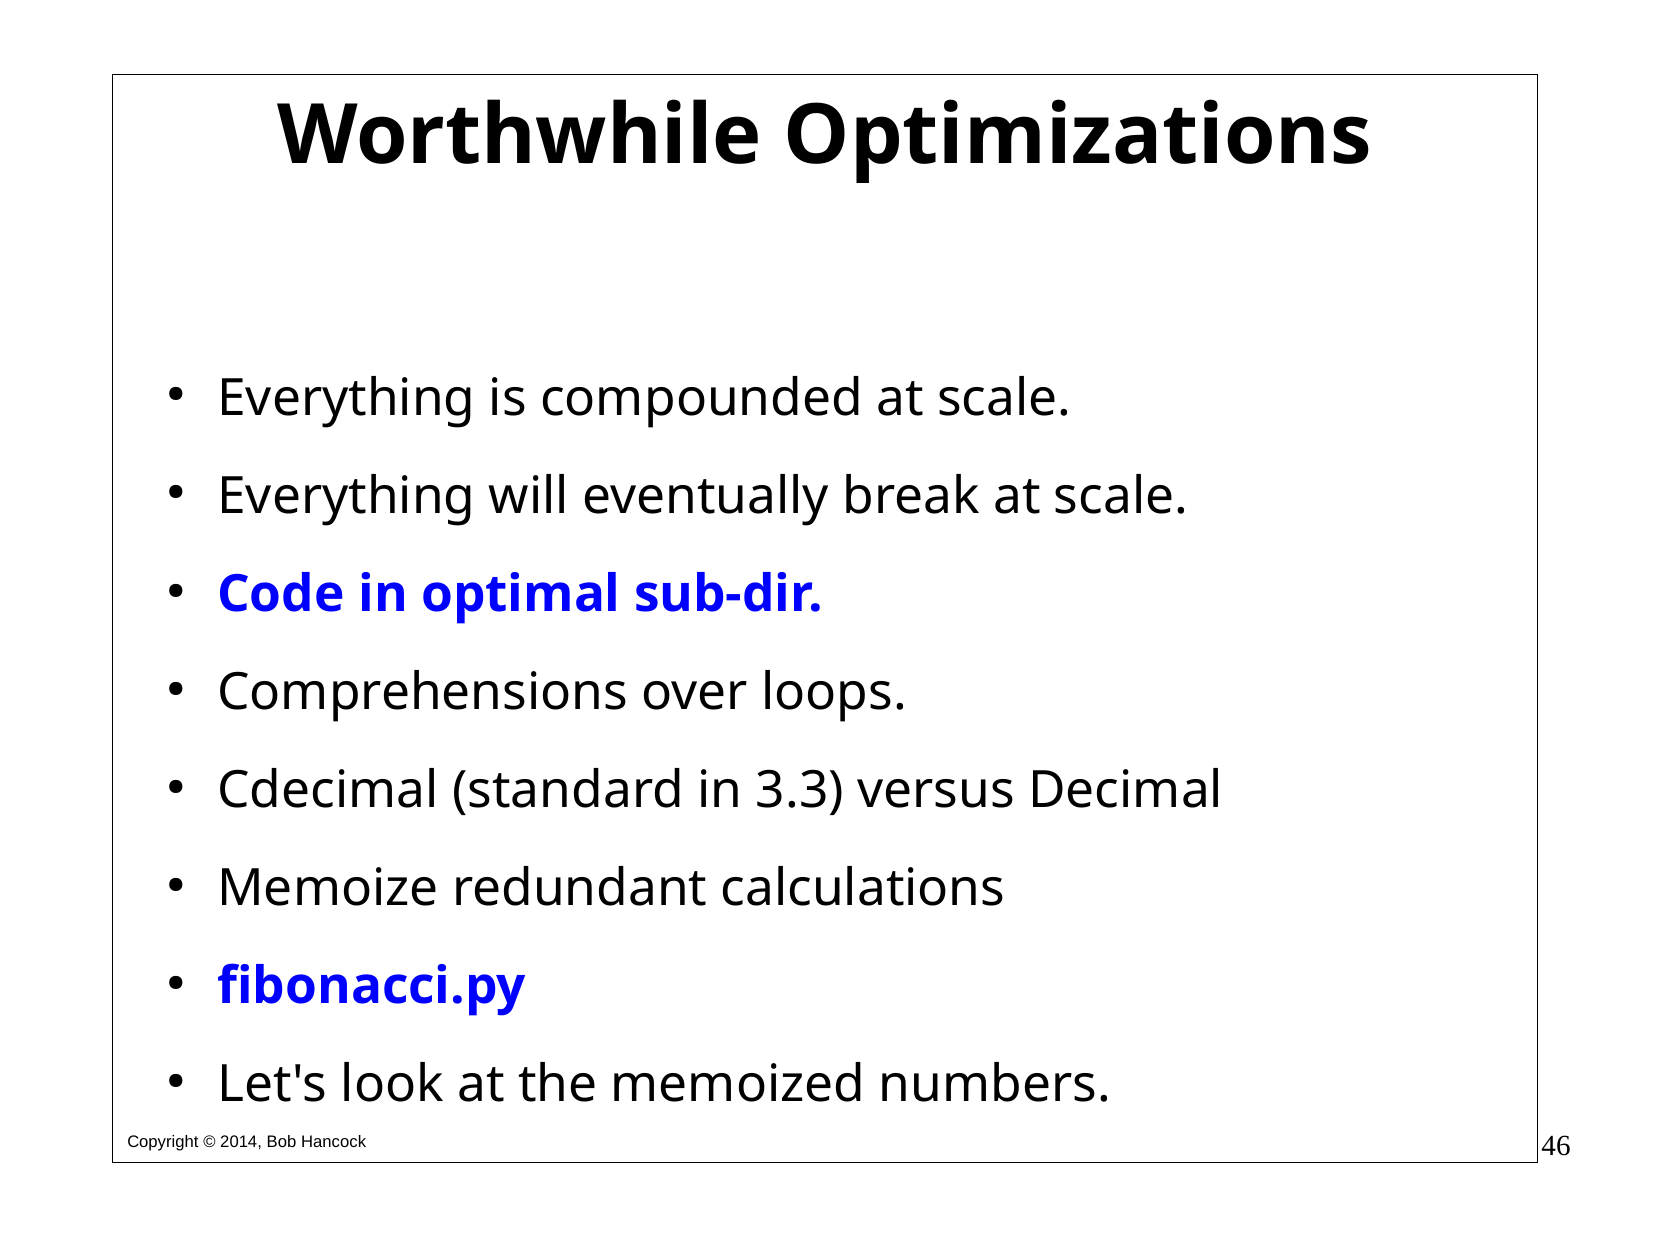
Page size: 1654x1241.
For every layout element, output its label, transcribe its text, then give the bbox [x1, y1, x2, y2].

text_box Copyright © 2014, Bob Hancock [112, 1125, 382, 1159]
title Worthwhile Optimizations [112, 75, 1538, 188]
list Everything is compounded at scale. Everything will eventually break at scale. Code in optimal sub-dir. Comprehensions over loops. Cdecimal (standard in 3.3) versus Decimal Memoize redundant calculations fibonacci.py Let's look at the memoized numbers. [150, 262, 1501, 1126]
